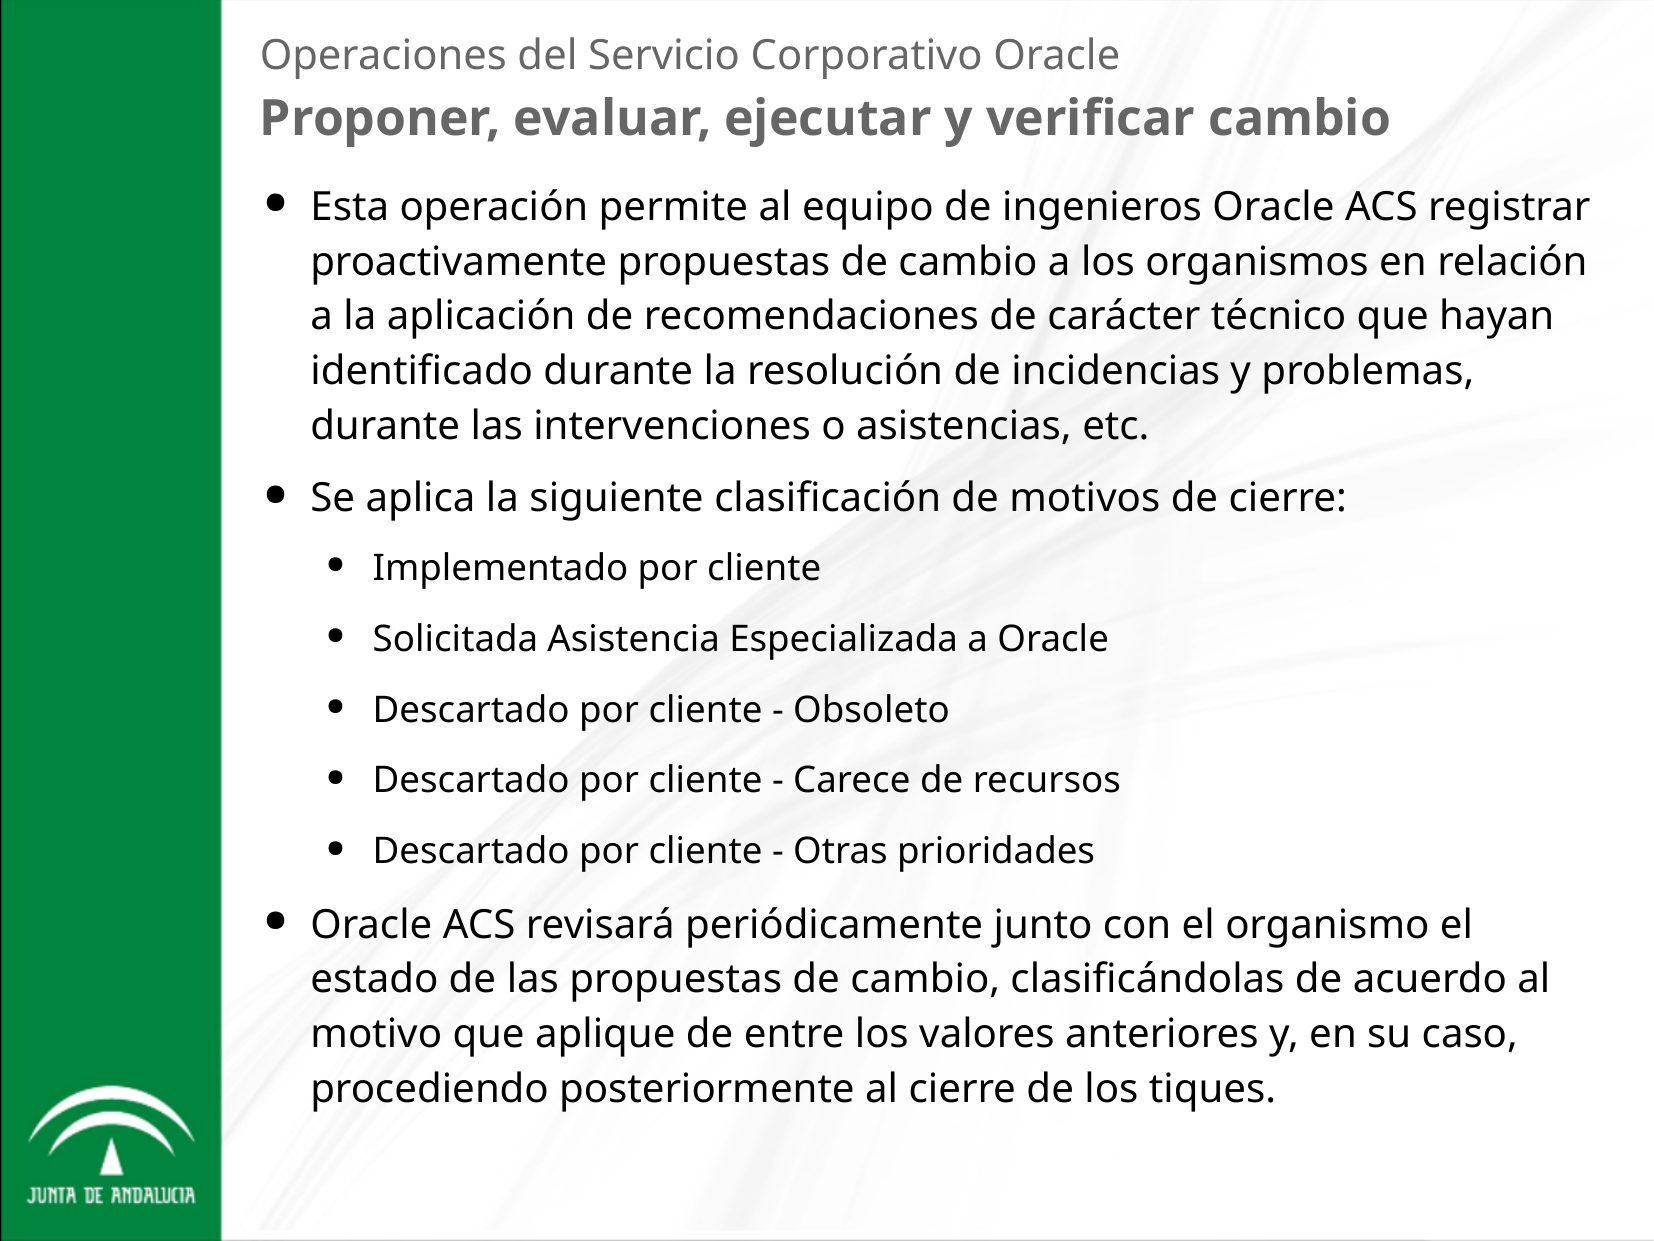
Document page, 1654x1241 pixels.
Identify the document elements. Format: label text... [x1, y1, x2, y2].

list Esta operación permite al equipo de ingenieros Oracle ACS registrar proactivamente propuestas de cambio a los organismos en relación a la aplicación de recomendaciones de carácter técnico que hayan identificado durante la resolución de incidencias y problemas, durante las intervenciones o asistencias, etc. Se aplica la siguiente clasificación de motivos de cierre: Implementado por cliente Solicitada Asistencia Especializada a Oracle Descartado por cliente - Obsoleto Descartado por cliente - Carece de recursos Descartado por cliente - Otras prioridades Oracle ACS revisará periódicamente junto con el organismo el estado de las propuestas de cambio, clasificándolas de acuerdo al motivo que aplique de entre los valores anteriores y, en su caso, procediendo posteriormente al cierre de los tiques. [248, 177, 1595, 1123]
title Operaciones del Servicio Corporativo Oracle Proponer, evaluar, ejecutar y verificar cambio [259, 35, 1577, 139]
picture [0, 0, 1654, 1241]
